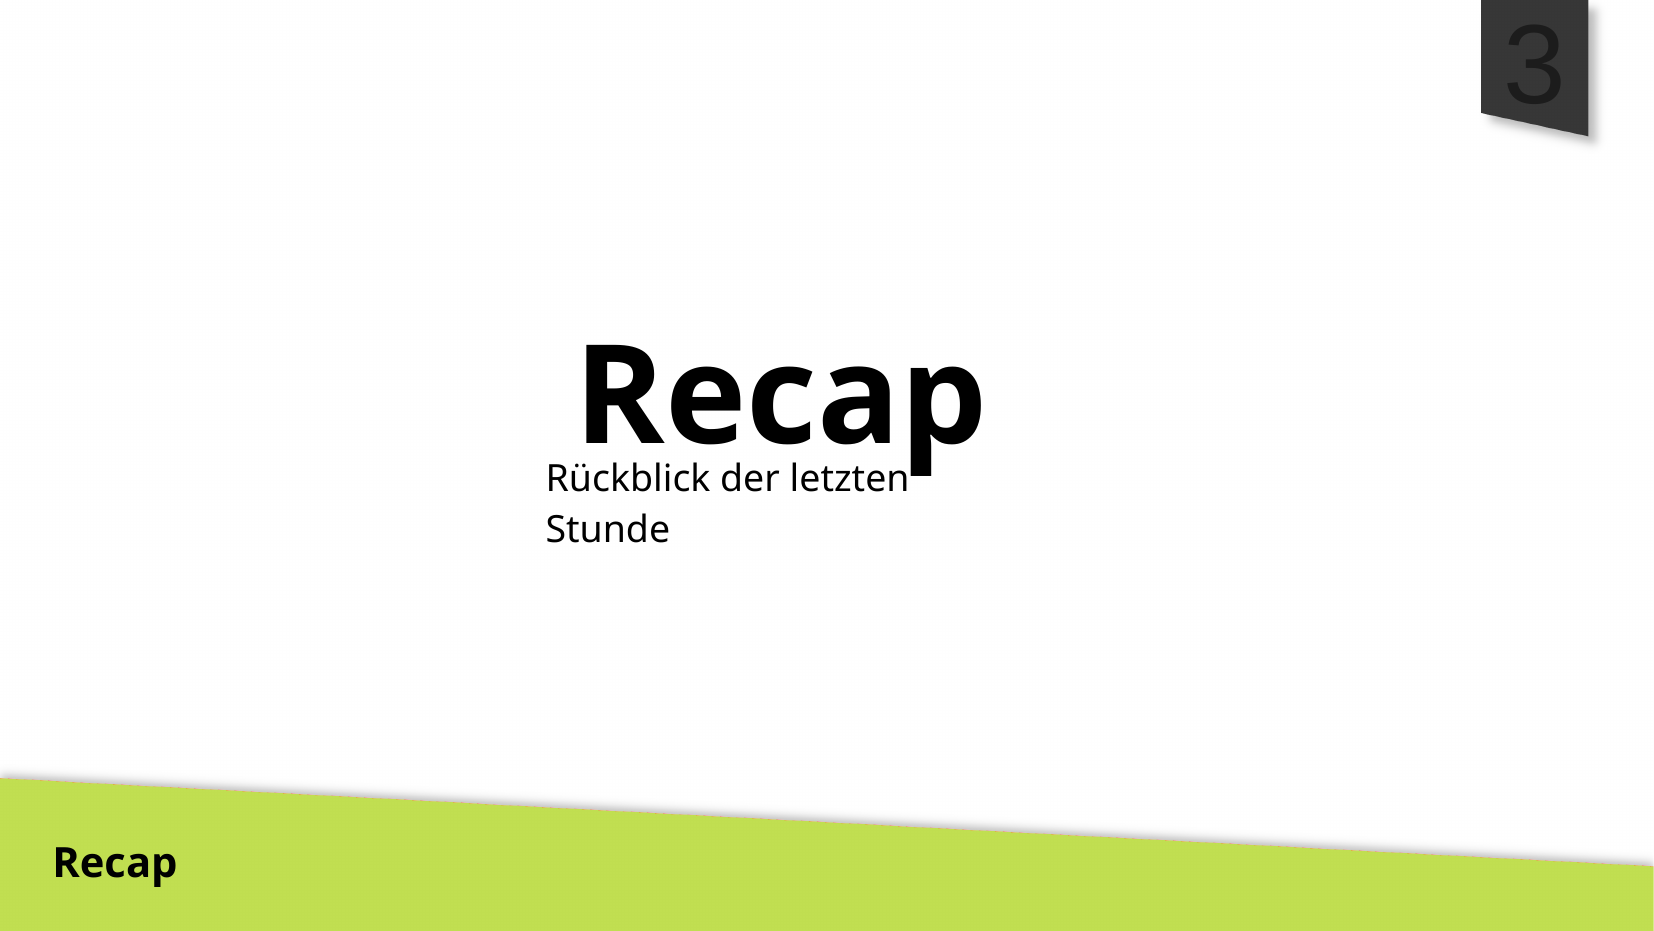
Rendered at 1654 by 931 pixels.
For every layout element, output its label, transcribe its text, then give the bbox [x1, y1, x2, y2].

text_box Recap [37, 825, 863, 901]
picture [0, 0, 1654, 931]
text_box Rückblick der letzten Stunde [530, 444, 1056, 520]
text_box <Foliennummer> [700, 0, 1581, 145]
title Recap [574, 300, 1130, 480]
